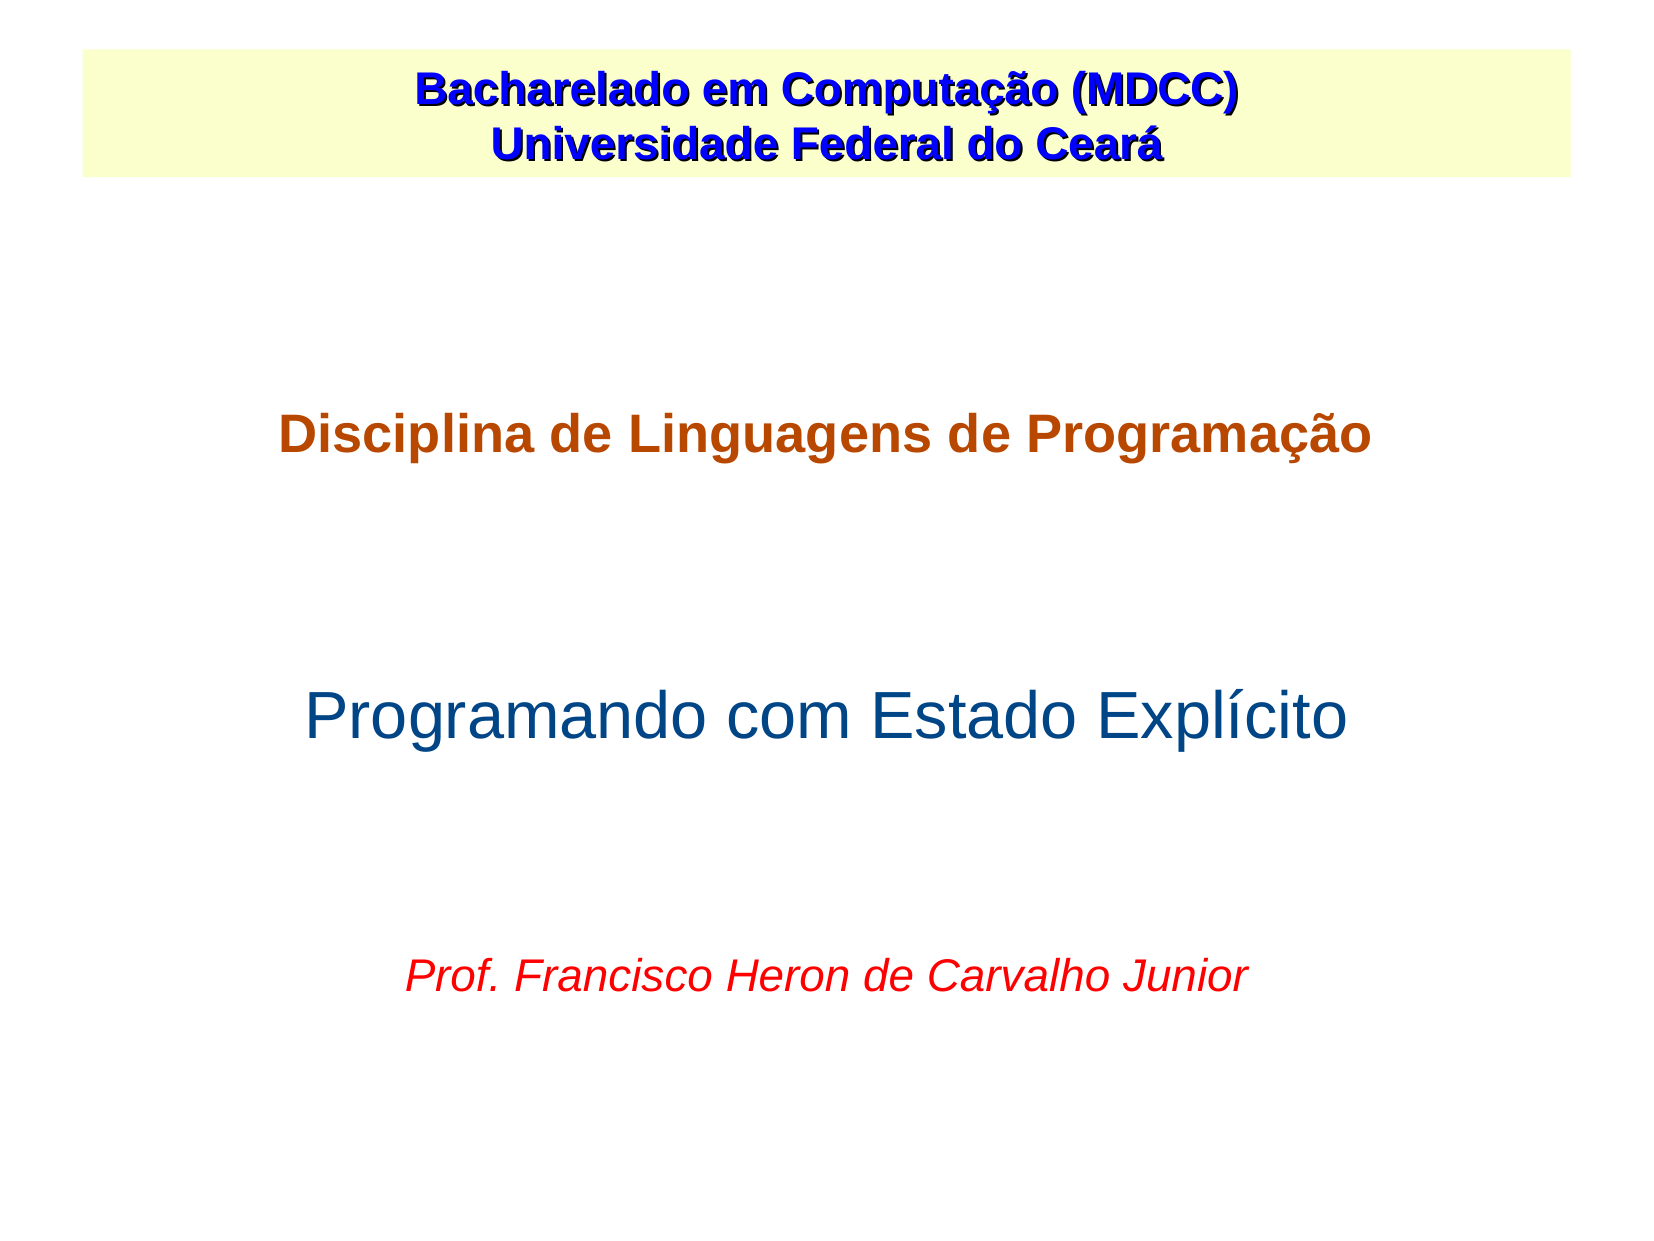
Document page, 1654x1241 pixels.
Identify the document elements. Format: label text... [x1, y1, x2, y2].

subtitle Disciplina de Linguagens de Programação Programando com Estado Explícito Prof. Francisco Heron de Carvalho Junior [82, 290, 1571, 1109]
title Bacharelado em Computação (MDCC) Universidade Federal do Ceará [82, 49, 1571, 178]
